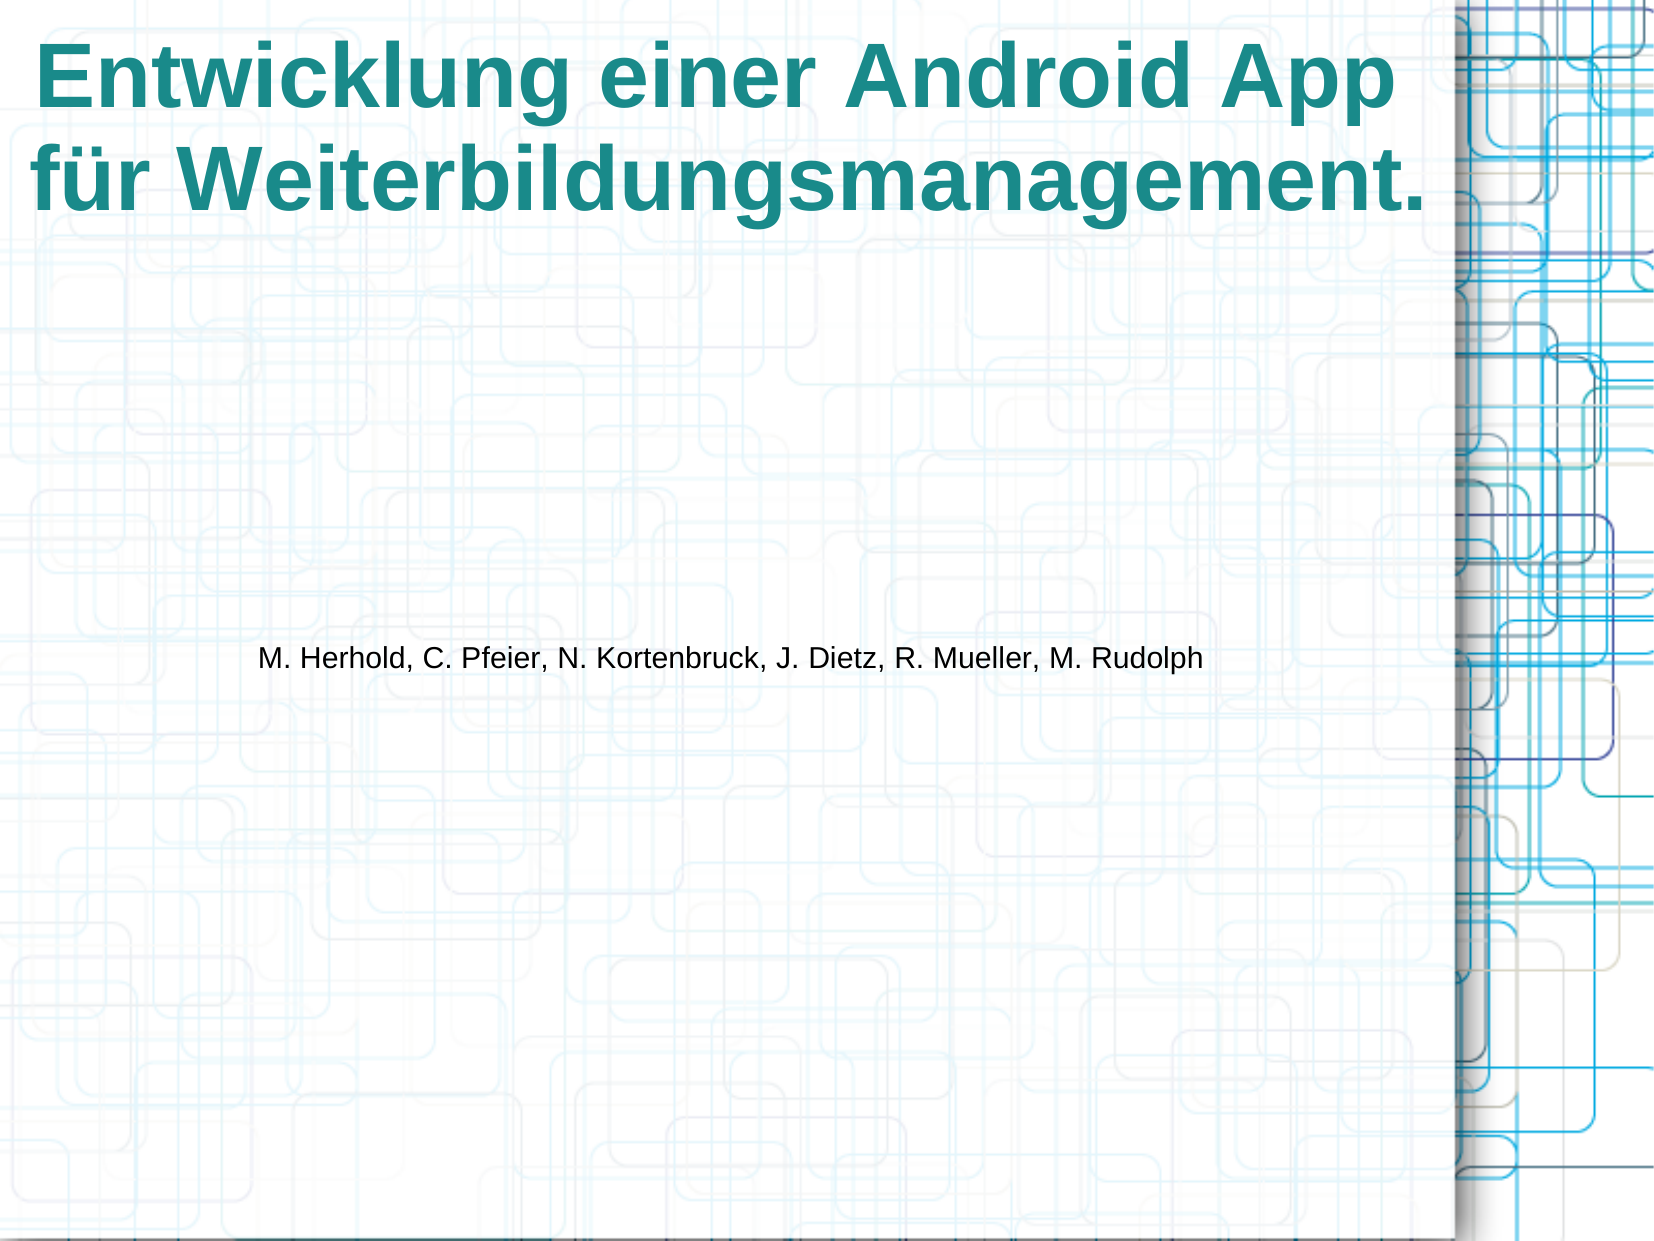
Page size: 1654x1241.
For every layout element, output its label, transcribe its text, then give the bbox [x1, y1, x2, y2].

title Entwicklung einer Android App für Weiterbildungsmanagement. [23, 23, 1436, 231]
subtitle M. Herhold, C. Pfeier, N. Kortenbruck, J. Dietz, R. Mueller, M. Rudolph [35, 305, 1427, 1087]
picture [0, 0, 1654, 1241]
